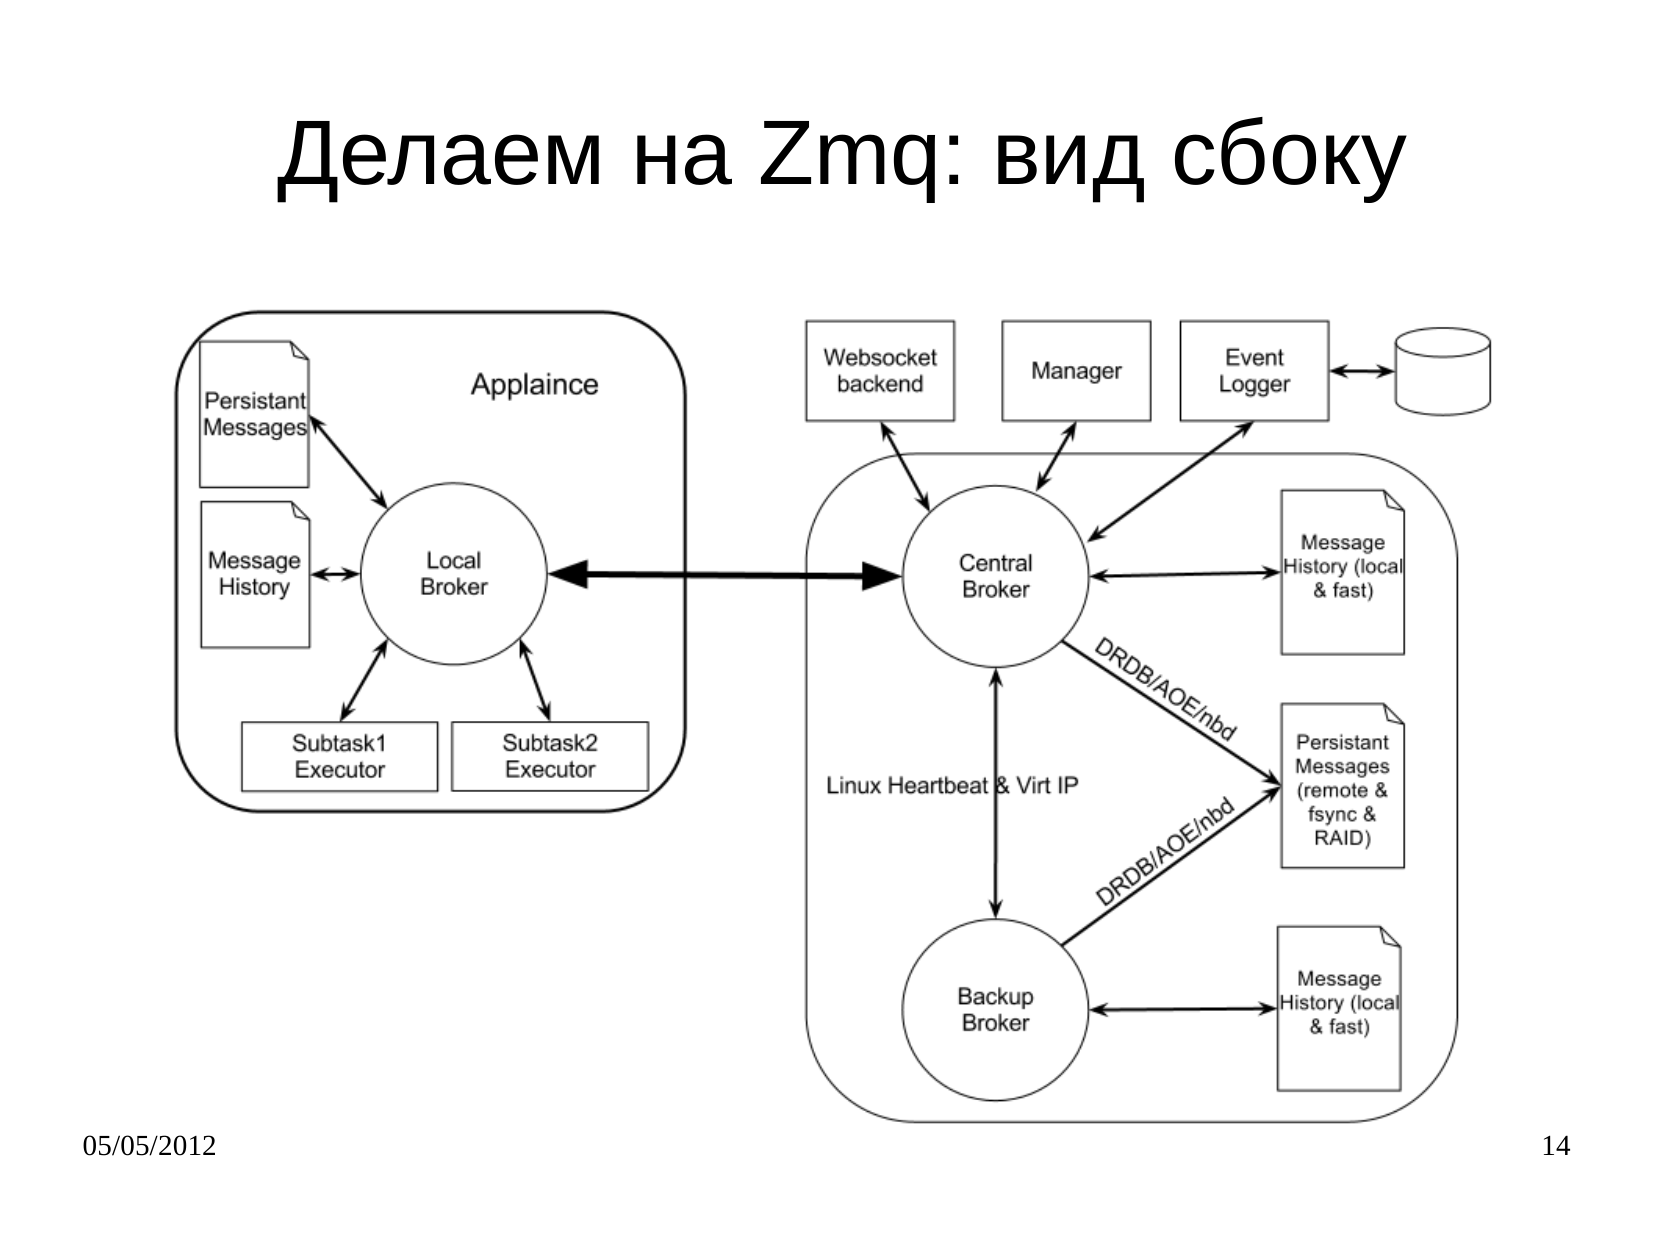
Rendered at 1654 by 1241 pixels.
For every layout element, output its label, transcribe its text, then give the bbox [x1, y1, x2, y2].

picture [82, 254, 1521, 1136]
title Делаем на Zmq: вид сбоку [82, 49, 1571, 257]
